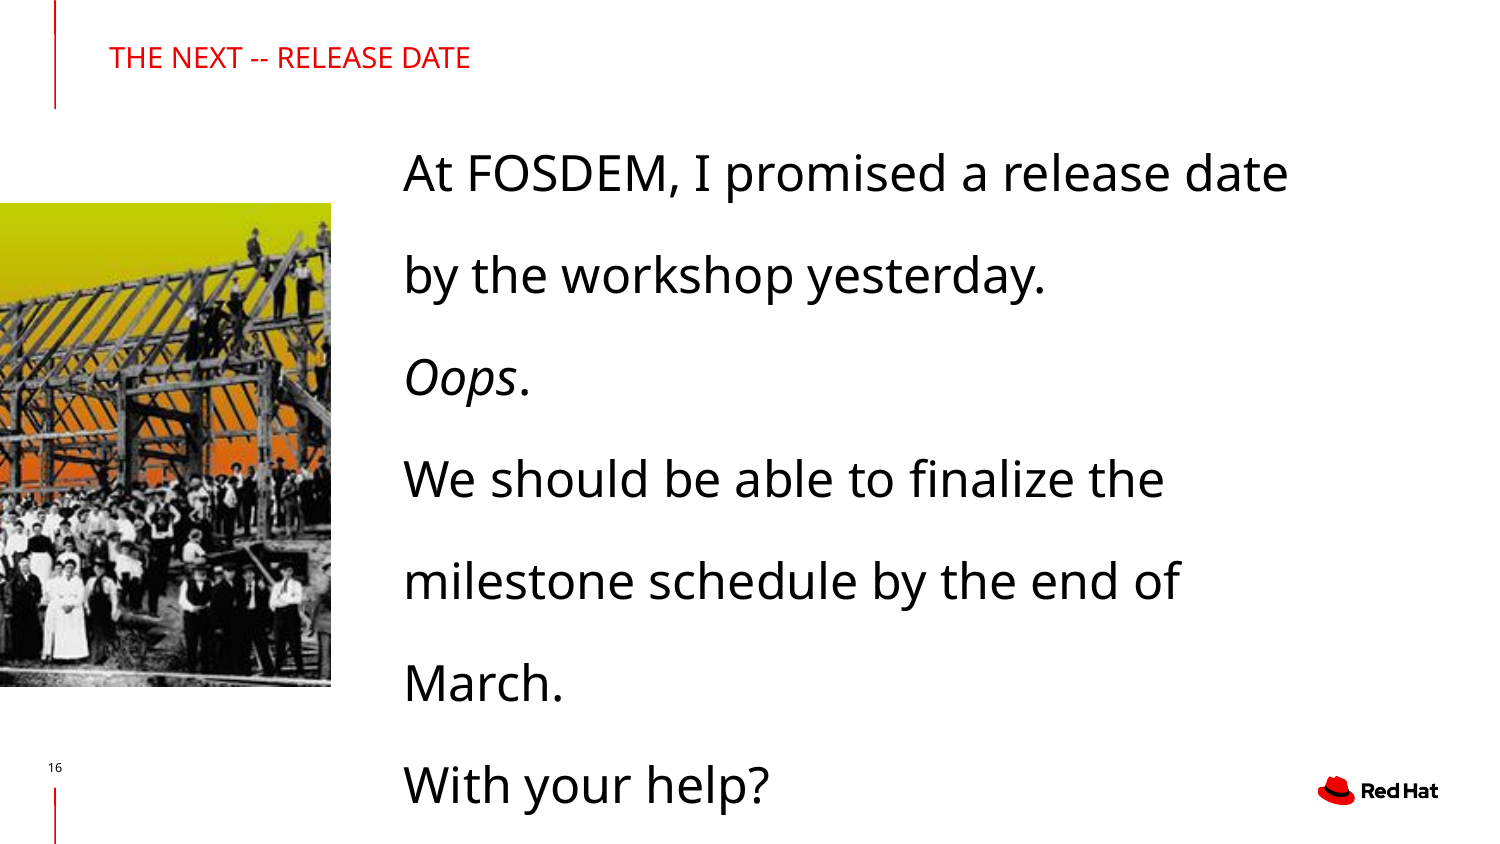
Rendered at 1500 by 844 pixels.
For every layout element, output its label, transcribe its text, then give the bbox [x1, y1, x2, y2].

title At FOSDEM, I promised a release date by the workshop yesterday. Oops. We should be able to finalize the milestone schedule by the end of March. With your help? [403, 203, 1335, 688]
slide_number <number> [10, 759, 101, 777]
picture [0, 203, 331, 688]
subtitle THE NEXT -- RELEASE DATE [55, 6, 689, 108]
picture [1317, 776, 1438, 805]
